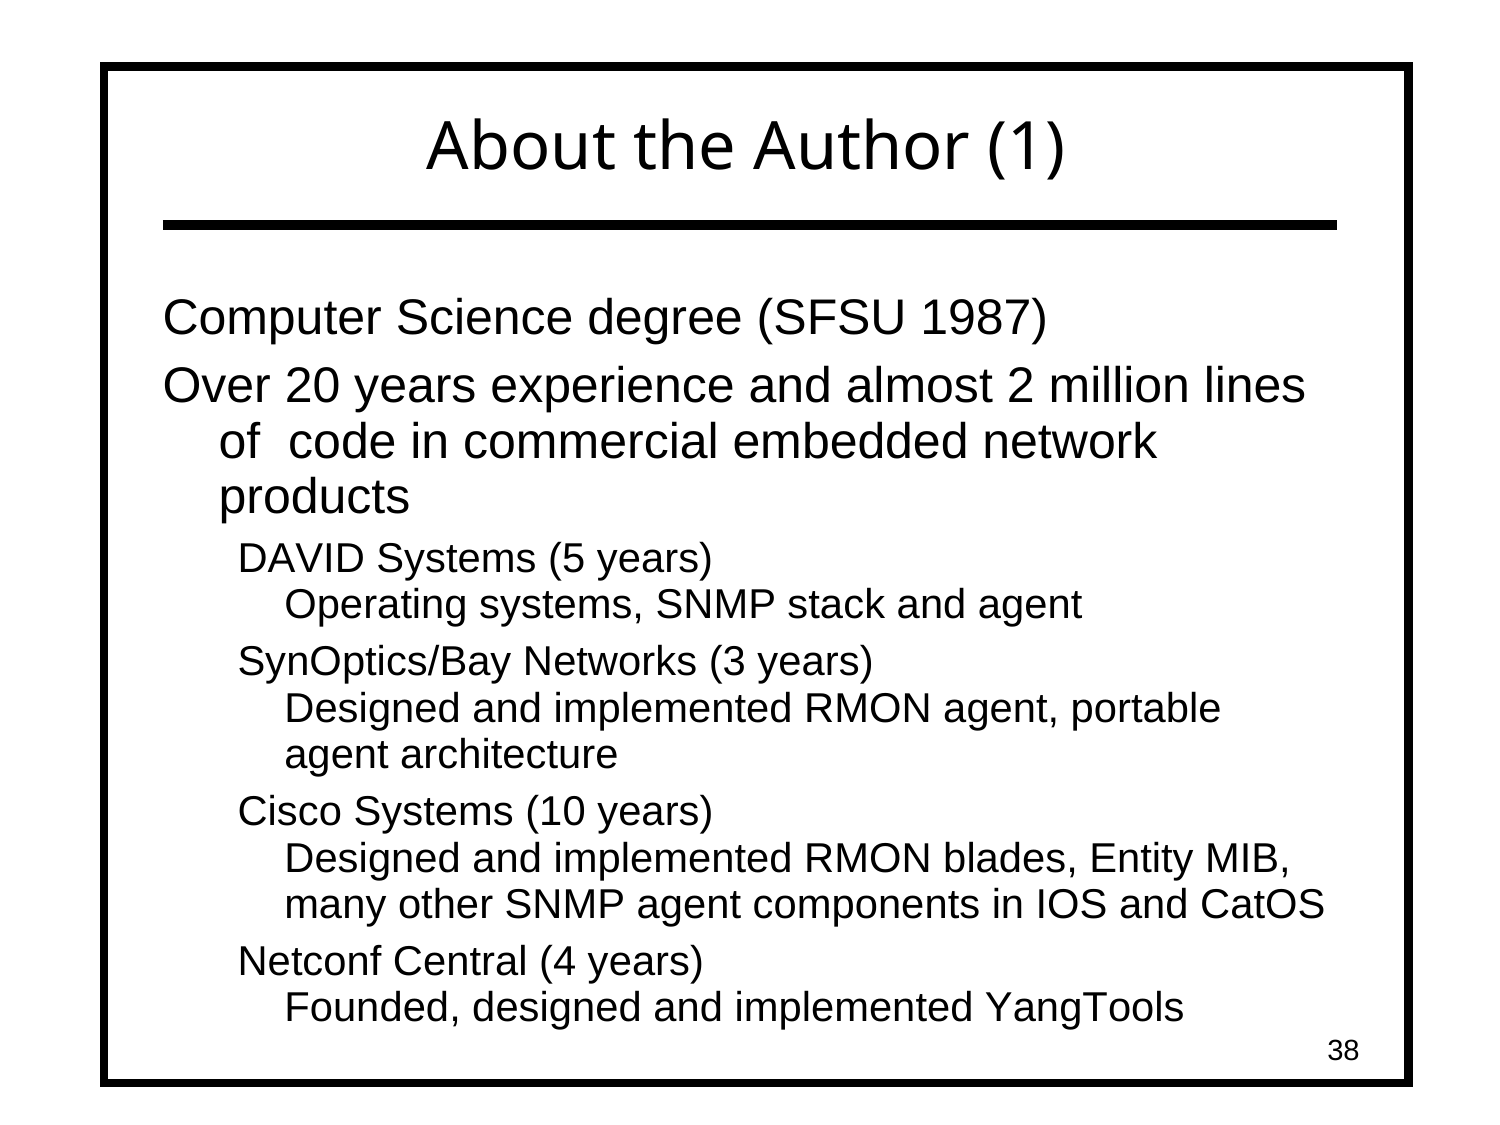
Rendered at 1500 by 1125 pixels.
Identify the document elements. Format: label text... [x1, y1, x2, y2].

title About the Author (1) [162, 82, 1332, 206]
list Computer Science degree (SFSU 1987) Over 20 years experience and almost 2 million lines of code in commercial embedded network products DAVID Systems (5 years) Operating systems, SNMP stack and agent SynOptics/Bay Networks (3 years) Designed and implemented RMON agent, portable agent architecture Cisco Systems (10 years) Designed and implemented RMON blades, Entity MIB, many other SNMP agent components in IOS and CatOS Netconf Central (4 years) Founded, designed and implemented YangTools [162, 288, 1338, 1031]
